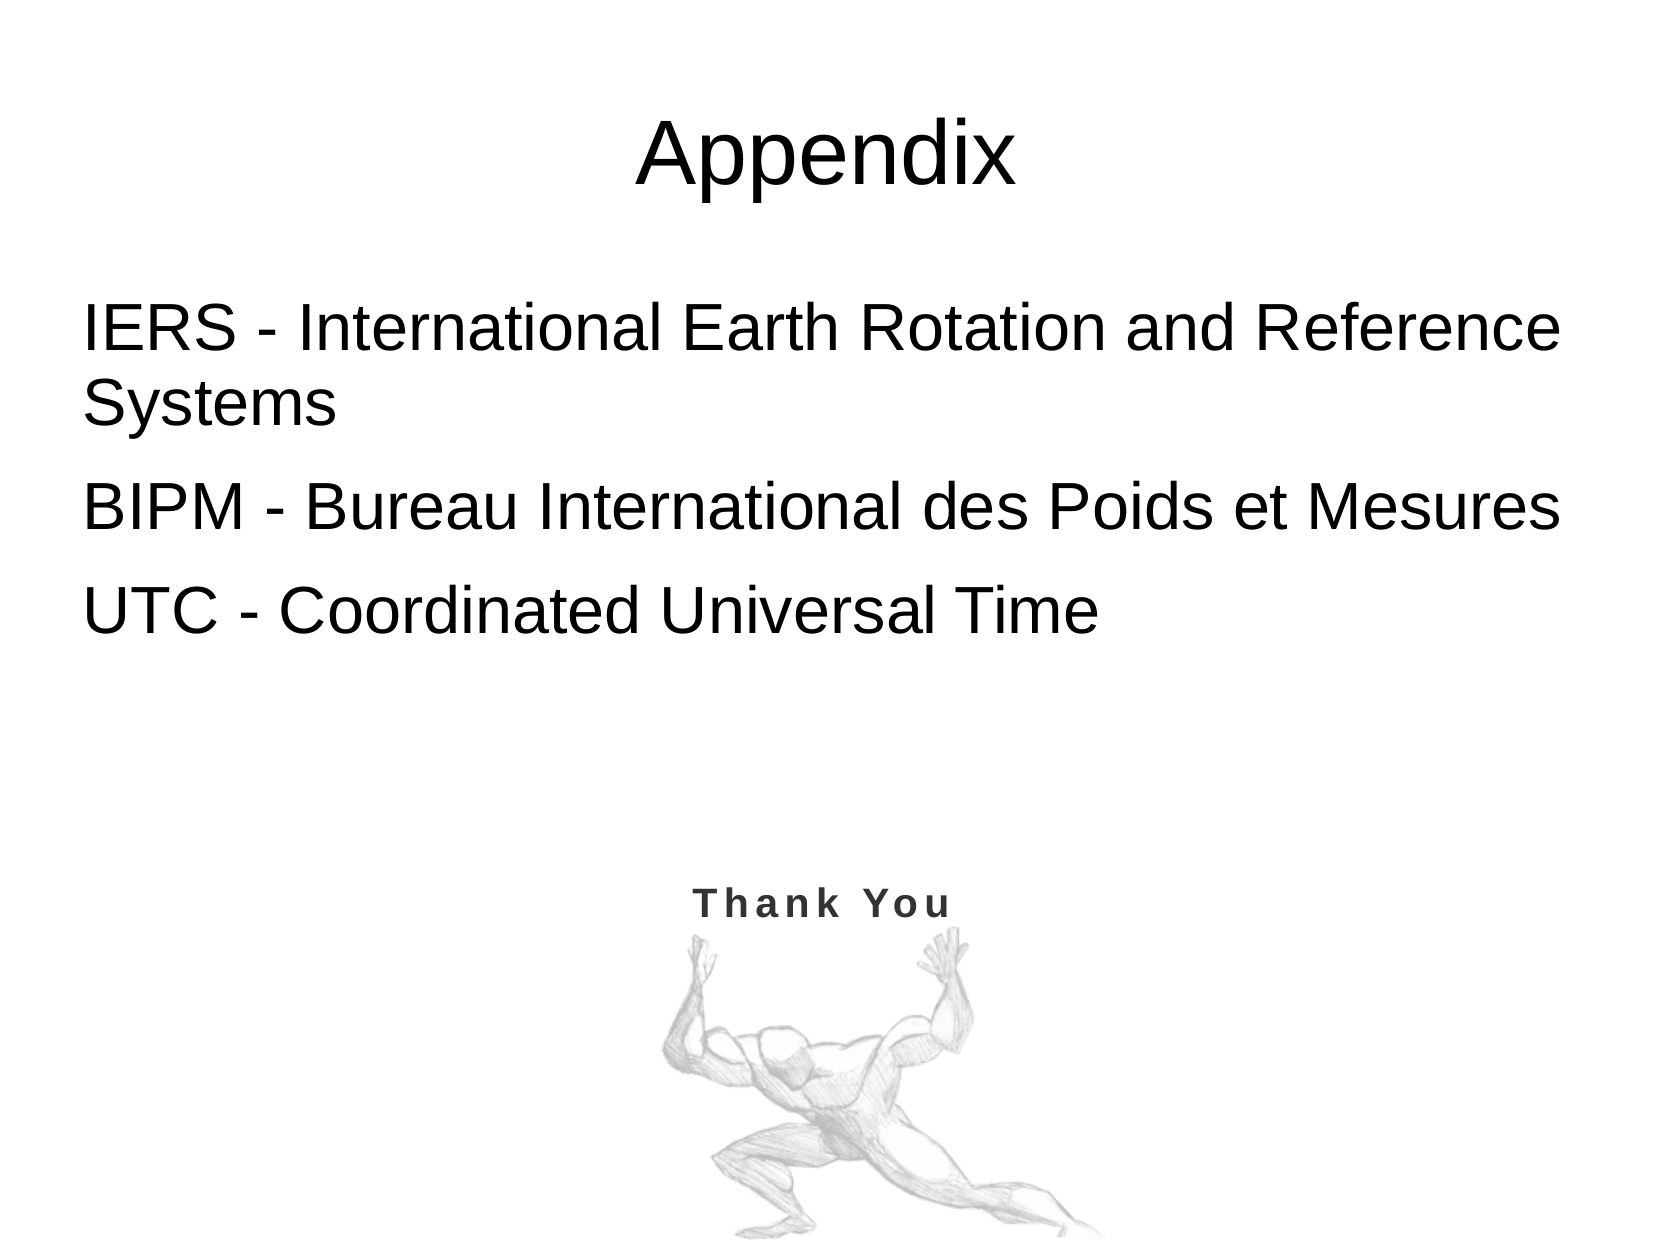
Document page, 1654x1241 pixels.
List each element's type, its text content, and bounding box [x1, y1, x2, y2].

list Thank You [692, 879, 965, 951]
title Appendix [82, 49, 1571, 257]
list IERS - International Earth Rotation and Reference Systems BIPM - Bureau International des Poids et Mesures UTC - Coordinated Universal Time [82, 290, 1571, 1010]
picture [661, 926, 1106, 1241]
